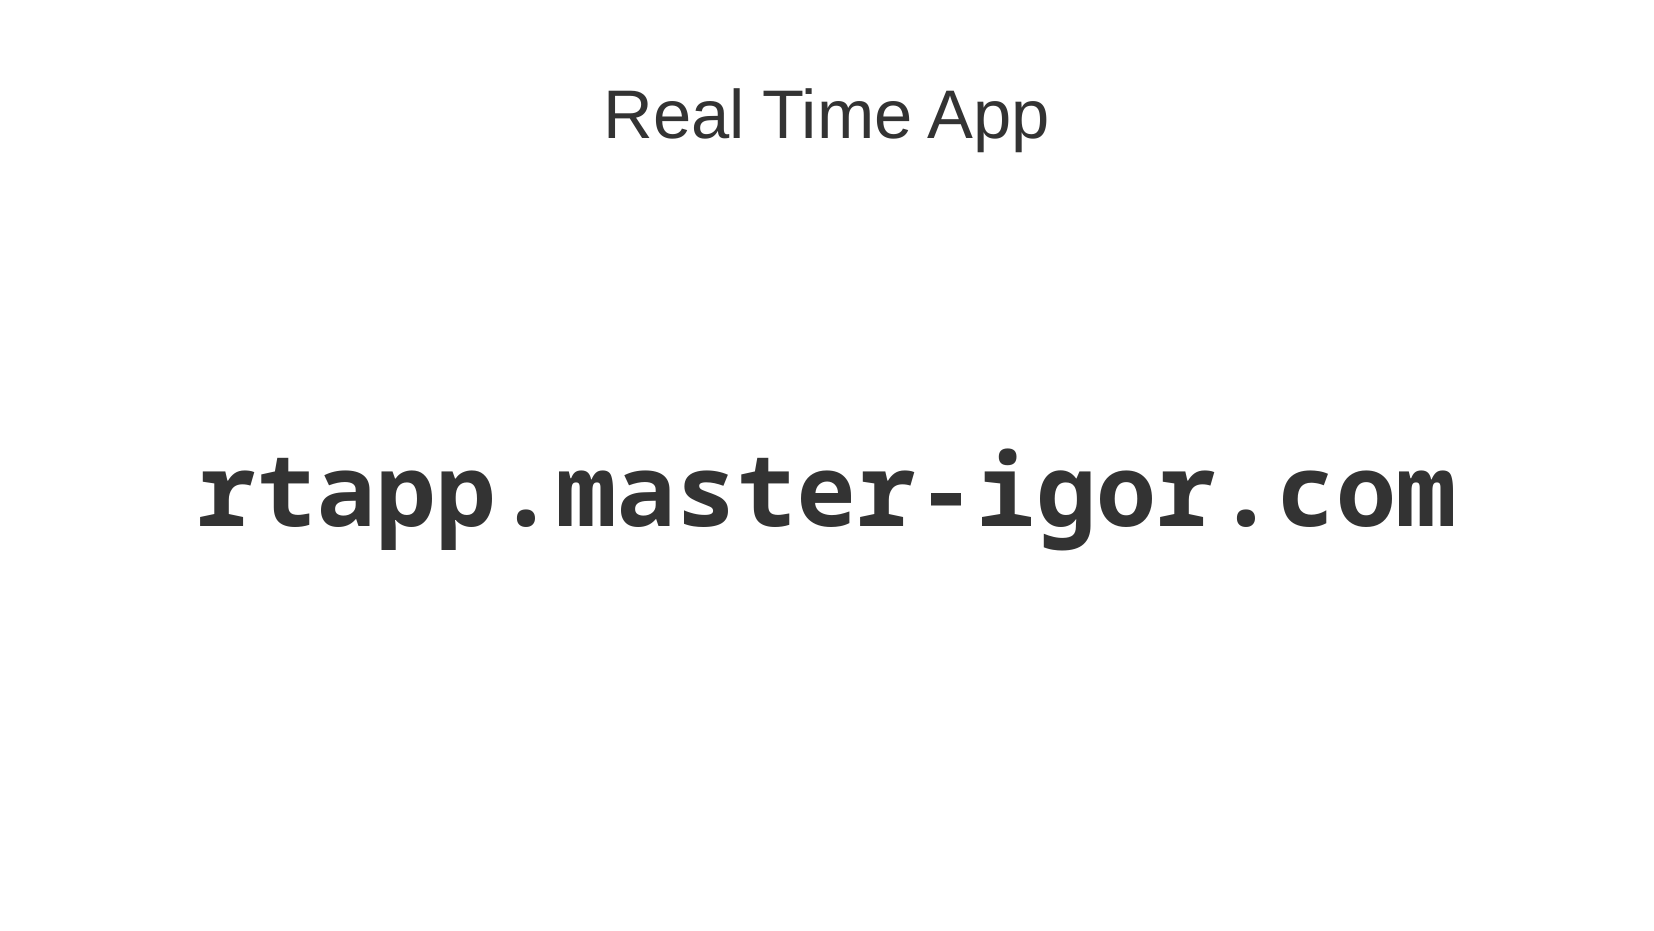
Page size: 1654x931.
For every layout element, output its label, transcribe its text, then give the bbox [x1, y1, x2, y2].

title Real Time App [82, 37, 1571, 193]
subtitle rtapp.master-igor.com [82, 217, 1571, 758]
